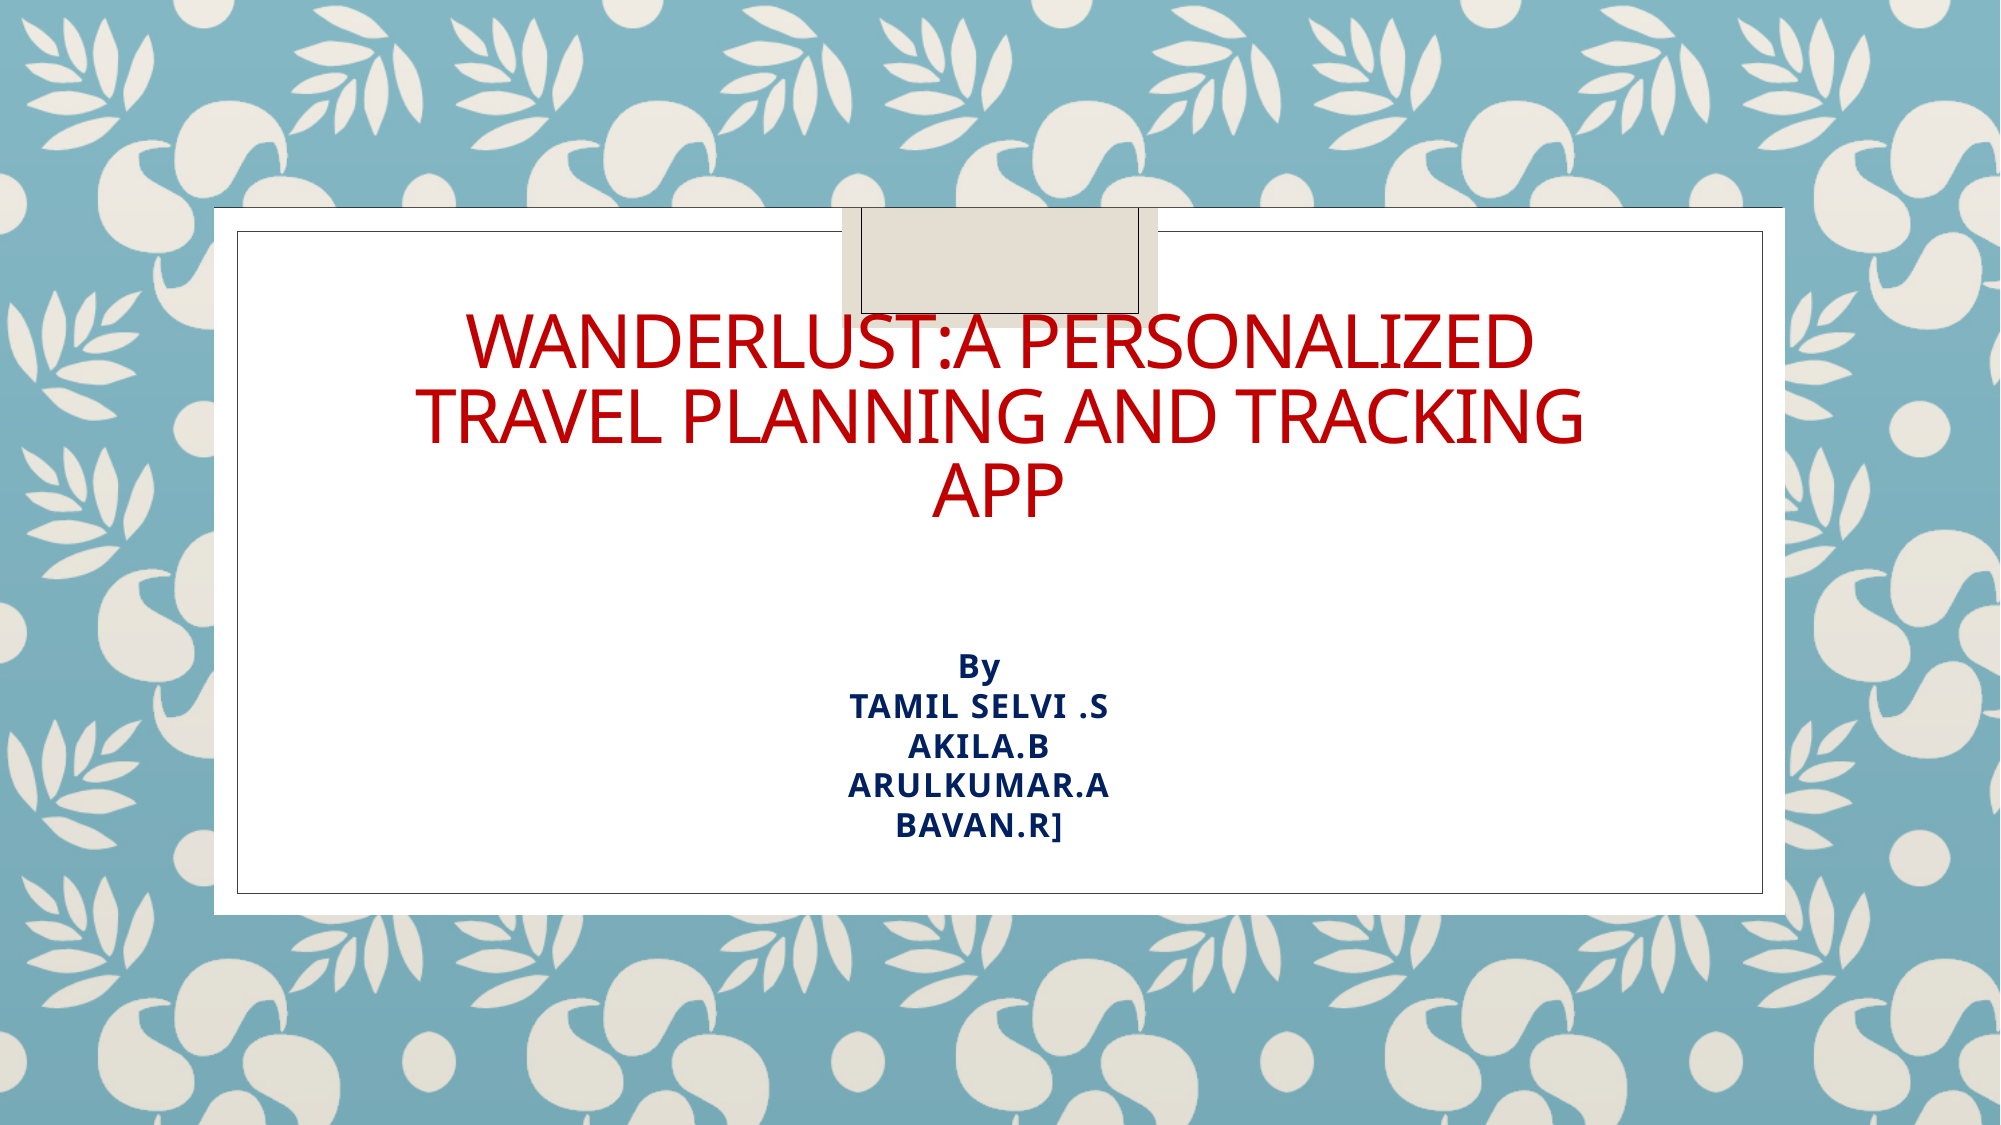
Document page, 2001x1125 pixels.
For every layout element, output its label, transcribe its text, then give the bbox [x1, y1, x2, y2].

subtitle By TAMIL SELVI .S AKILA.B ARULKUMAR.A BAVAN.R] [356, 637, 1602, 947]
title WANDERLUST:A PERSONALIZED TRAVEL PLANNING AND TRACKING APP [377, 231, 1623, 611]
